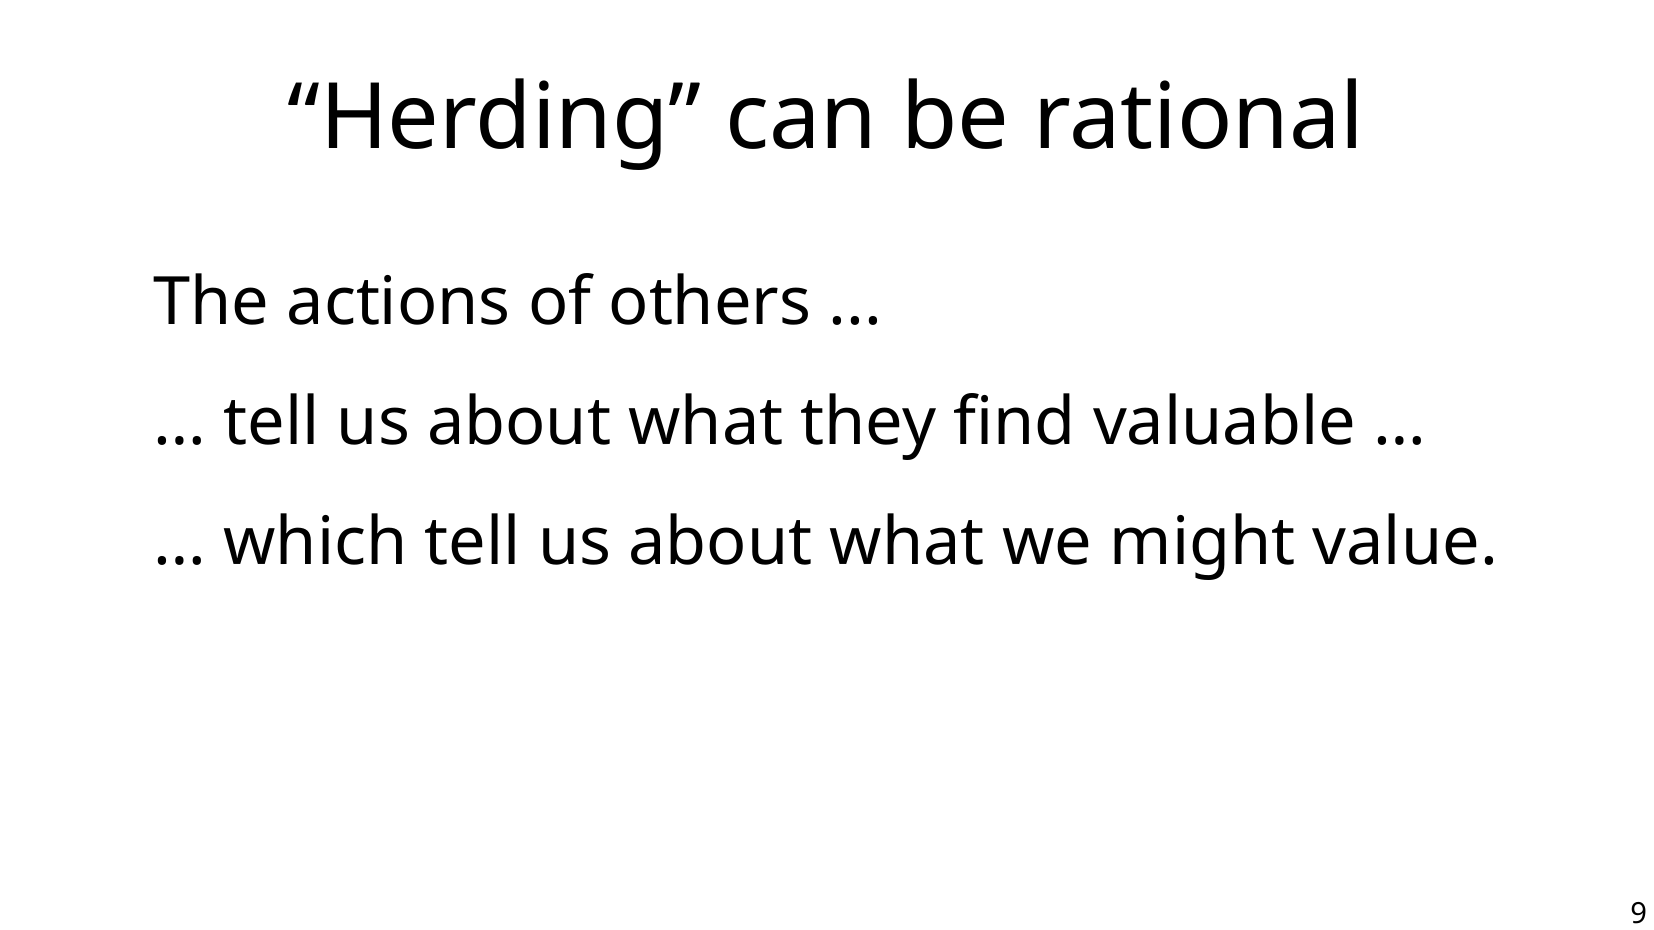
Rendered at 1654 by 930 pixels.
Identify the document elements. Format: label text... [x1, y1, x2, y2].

list The actions of others ... … tell us about what they find valuable … … which tell us about what we might value. [82, 252, 1571, 793]
title “Herding” can be rational [82, 1, 1571, 225]
